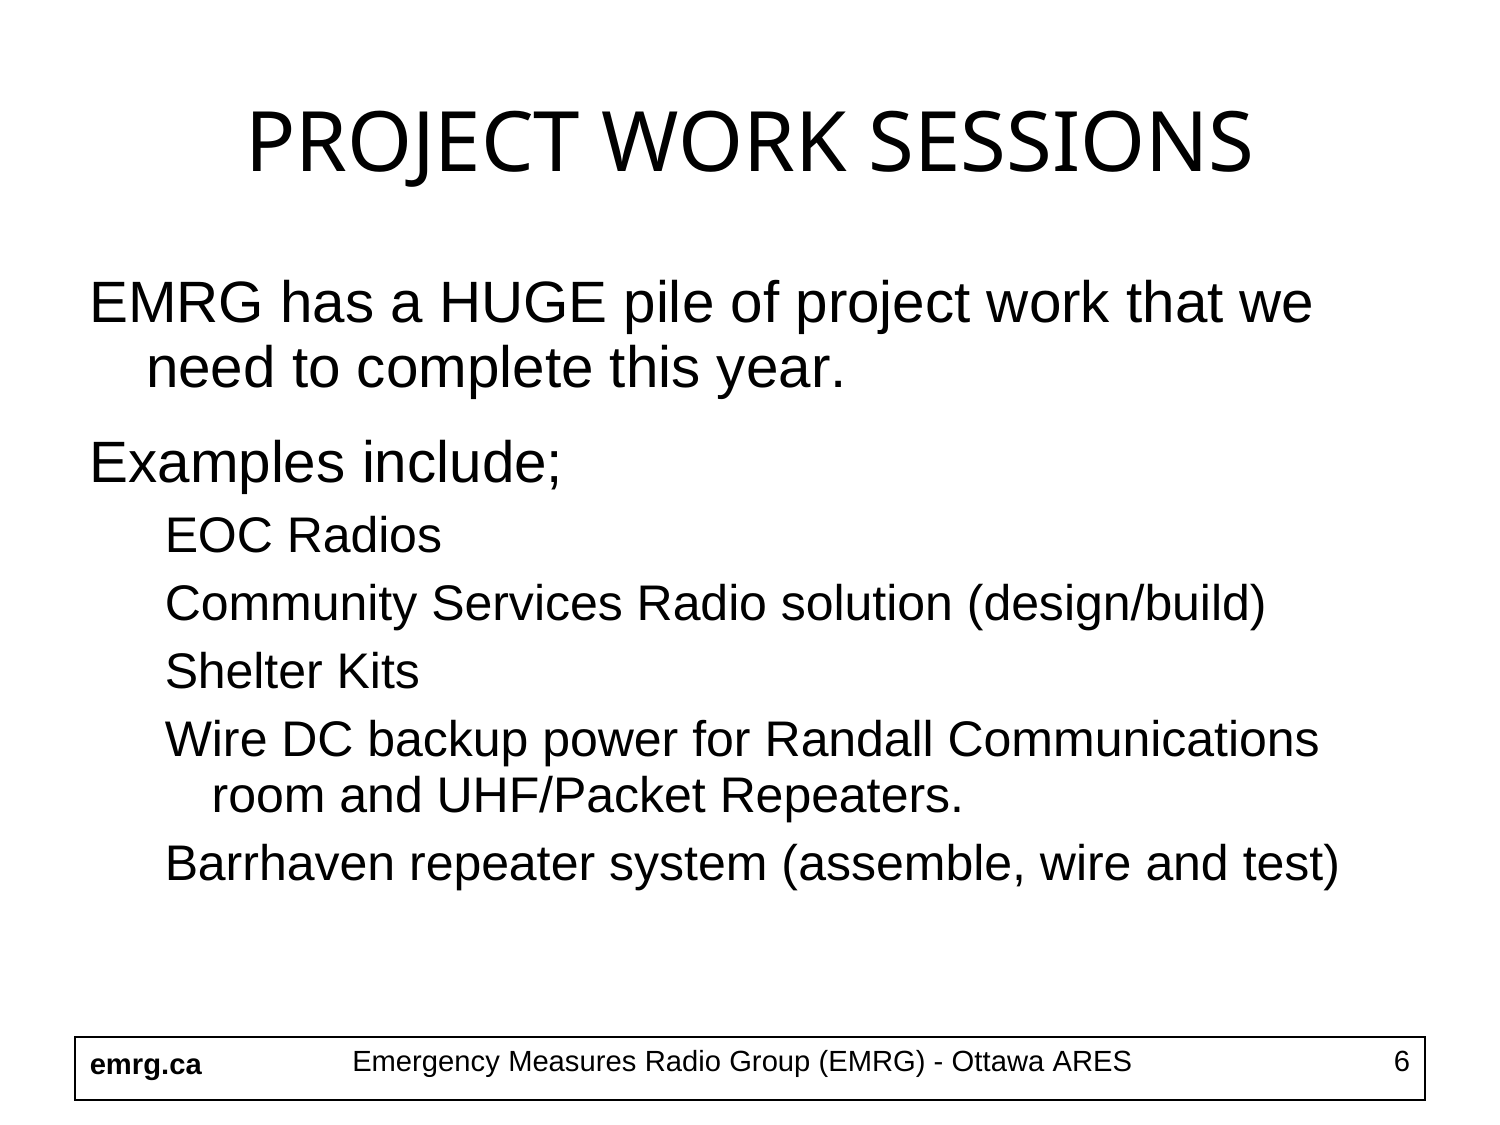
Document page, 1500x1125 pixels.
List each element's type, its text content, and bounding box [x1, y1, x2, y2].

title PROJECT WORK SESSIONS [75, 45, 1426, 233]
list EMRG has a HUGE pile of project work that we need to complete this year. Examples include; EOC Radios Community Services Radio solution (design/build) Shelter Kits Wire DC backup power for Randall Communications room and UHF/Packet Repeaters. Barrhaven repeater system (assemble, wire and test) [75, 262, 1426, 1006]
